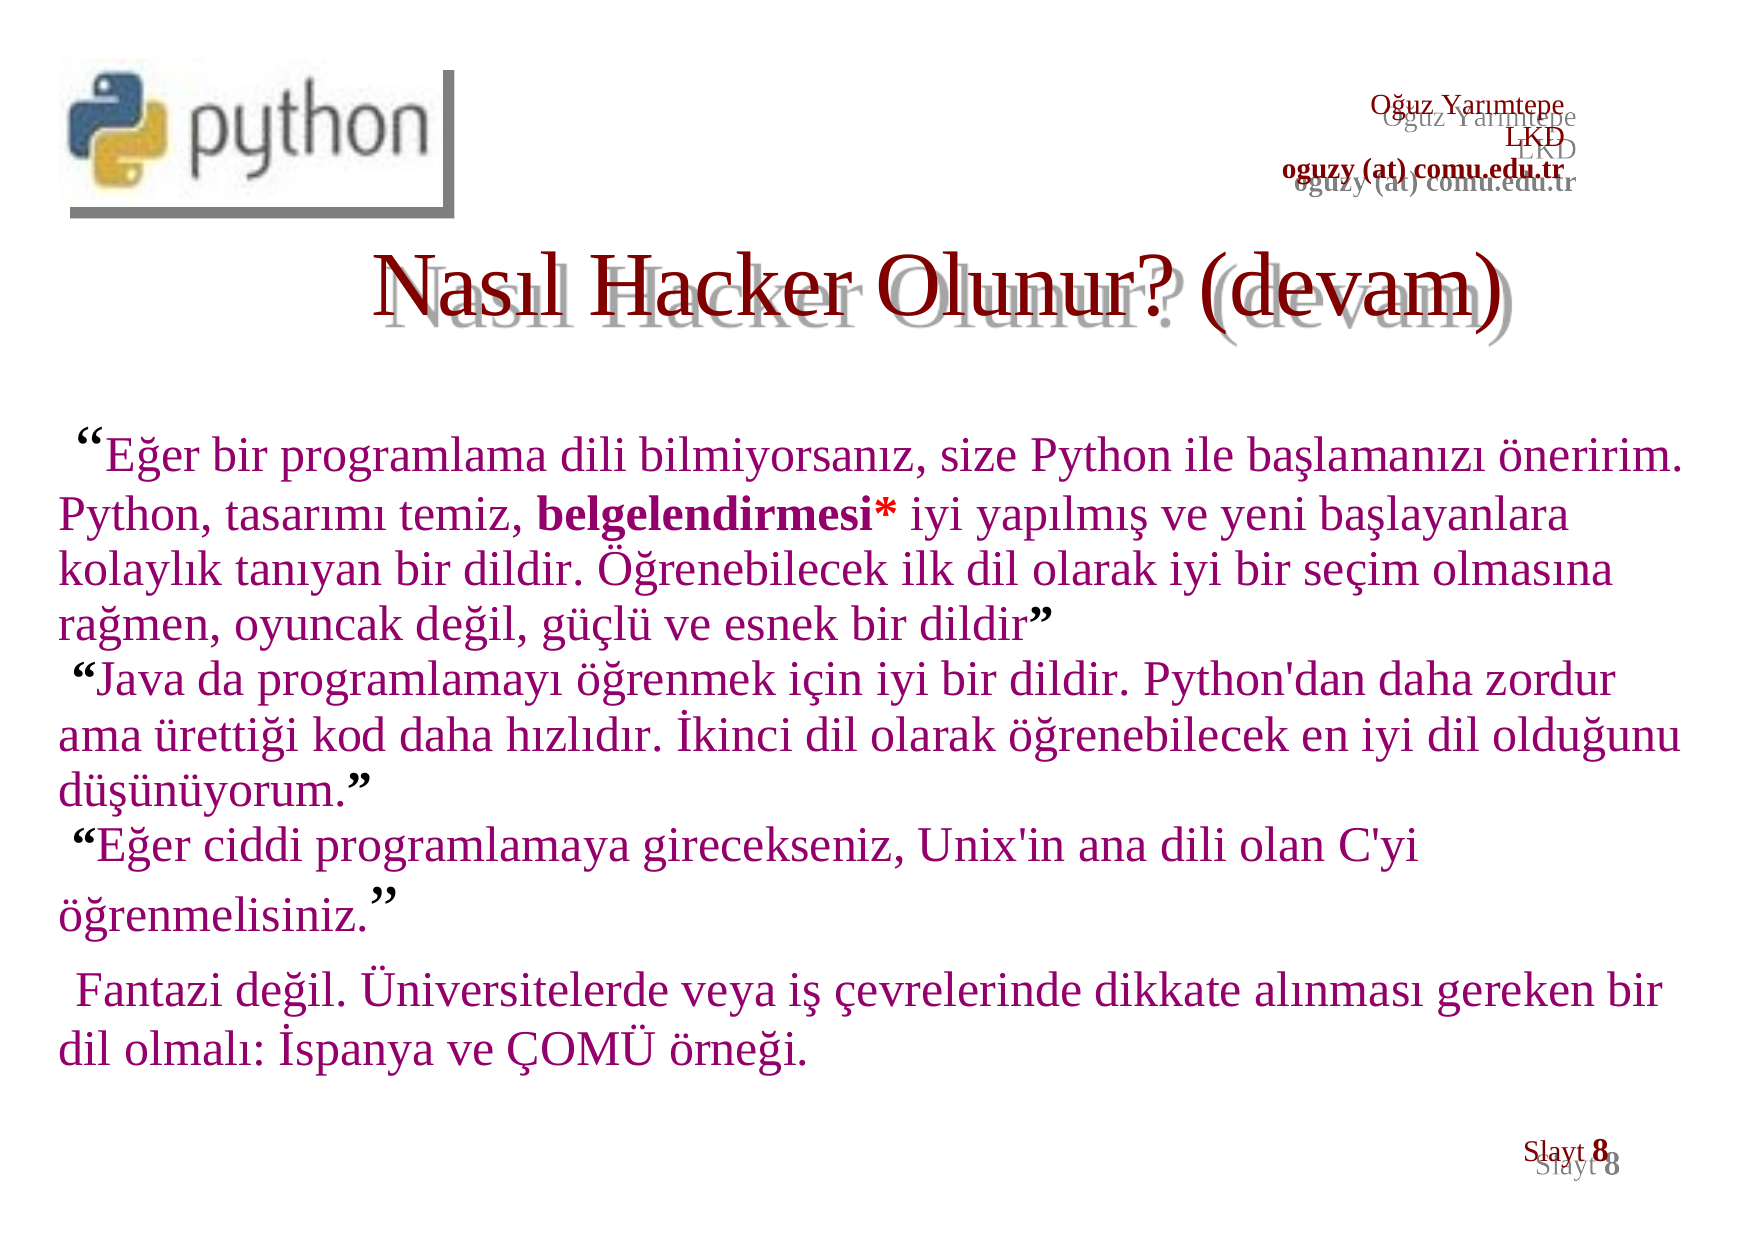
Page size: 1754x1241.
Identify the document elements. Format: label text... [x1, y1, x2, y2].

picture [59, 58, 443, 207]
subtitle “Eğer bir programlama dili bilmiyorsanız, size Python ile başlamanızı öneririm. Python, tasarımı temiz, belgelendirmesi* iyi yapılmış ve yeni başlayanlara kolaylık tanıyan bir dildir. Öğrenebilecek ilk dil olarak iyi bir seçim olmasına rağmen, oyuncak değil, güçlü ve esnek bir dildir” “Java da programlamayı öğrenmek için iyi bir dildir. Python'dan daha zordur ama ürettiği kod daha hızlıdır. İkinci dil olarak öğrenebilecek en iyi dil olduğunu düşünüyorum.” “Eğer ciddi programlamaya girecekseniz, Unix'in ana dili olan C'yi öğrenmelisiniz.” Fantazi değil. Üniversitelerde veya iş çevrelerinde dikkate alınması gereken bir dil olmalı: İspanya ve ÇOMÜ örneği. [59, 380, 1695, 1107]
title Nasıl Hacker Olunur? (devam) [194, 214, 1684, 355]
